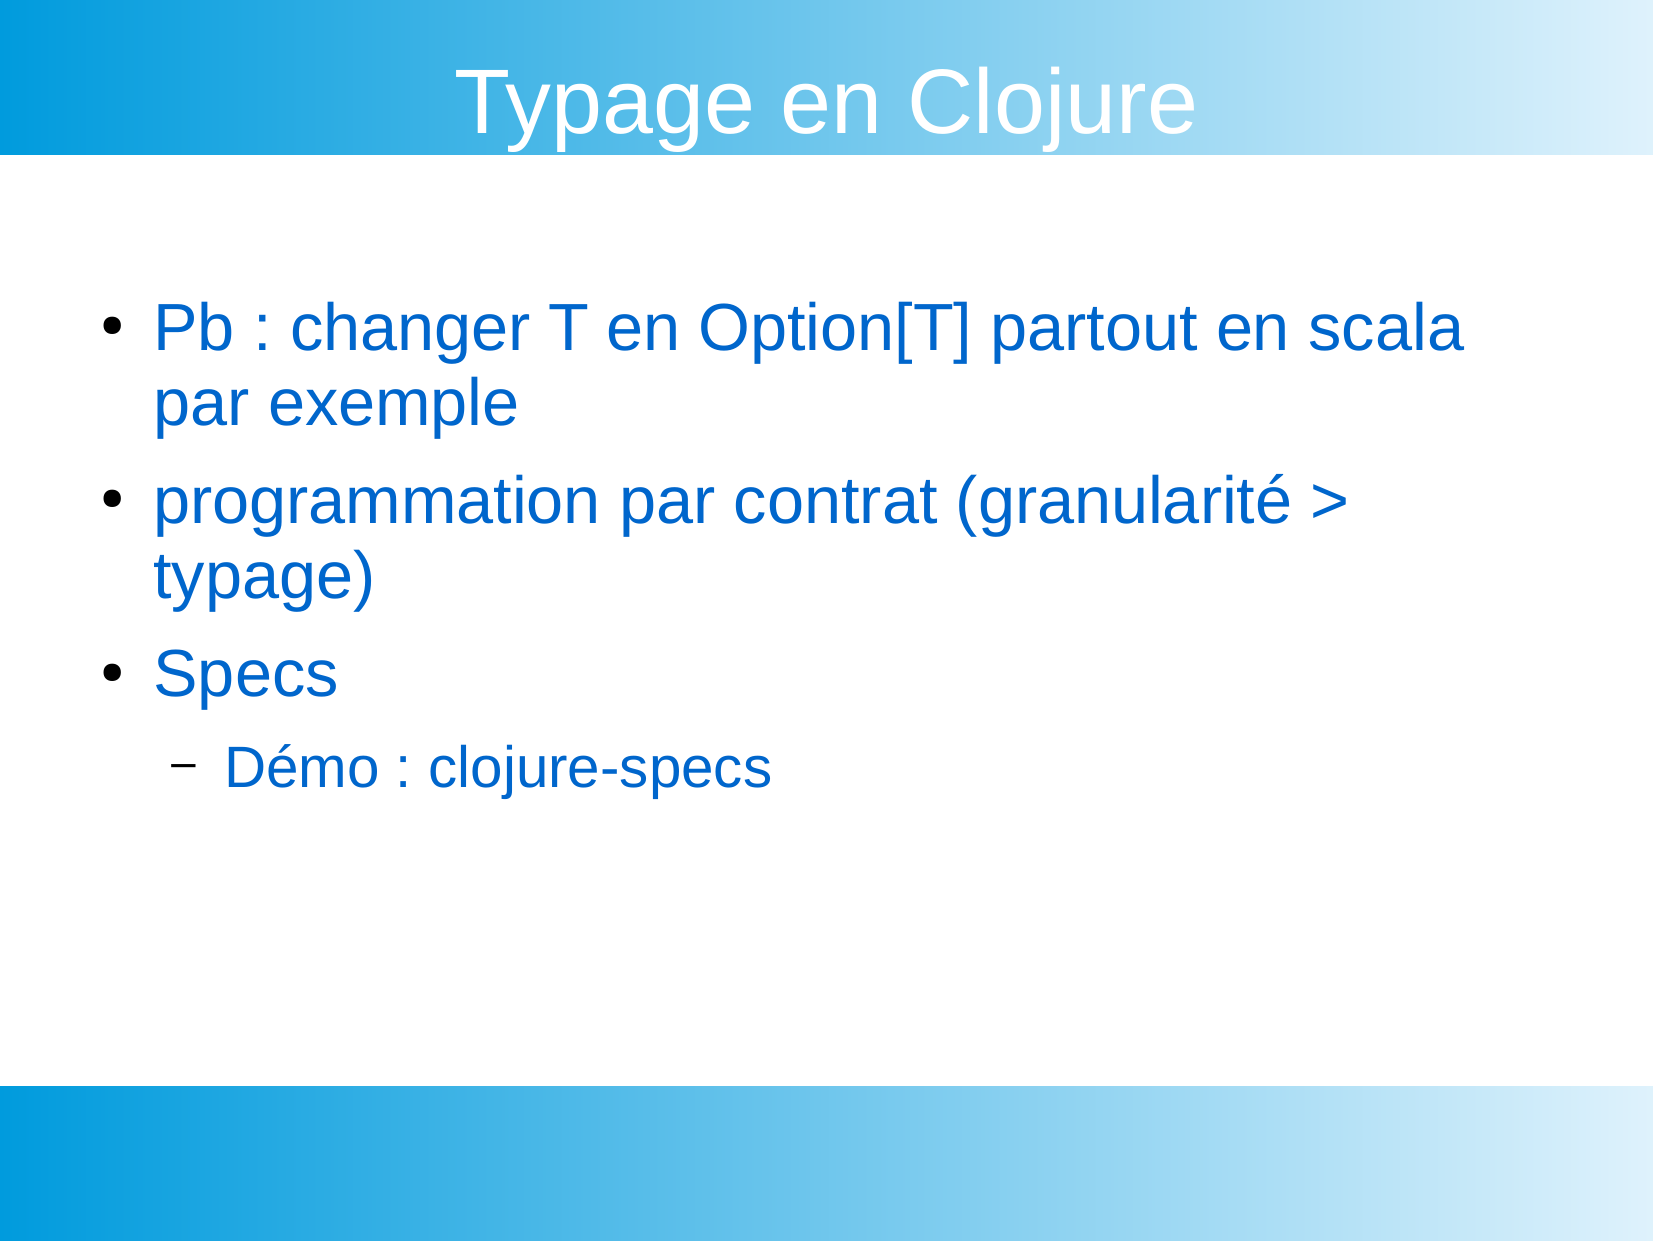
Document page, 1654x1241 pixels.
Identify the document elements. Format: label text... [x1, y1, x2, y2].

list Pb : changer T en Option[T] partout en scala par exemple programmation par contrat (granularité > typage) Specs Démo : clojure-specs [82, 290, 1571, 1010]
title Typage en Clojure [82, 49, 1571, 155]
